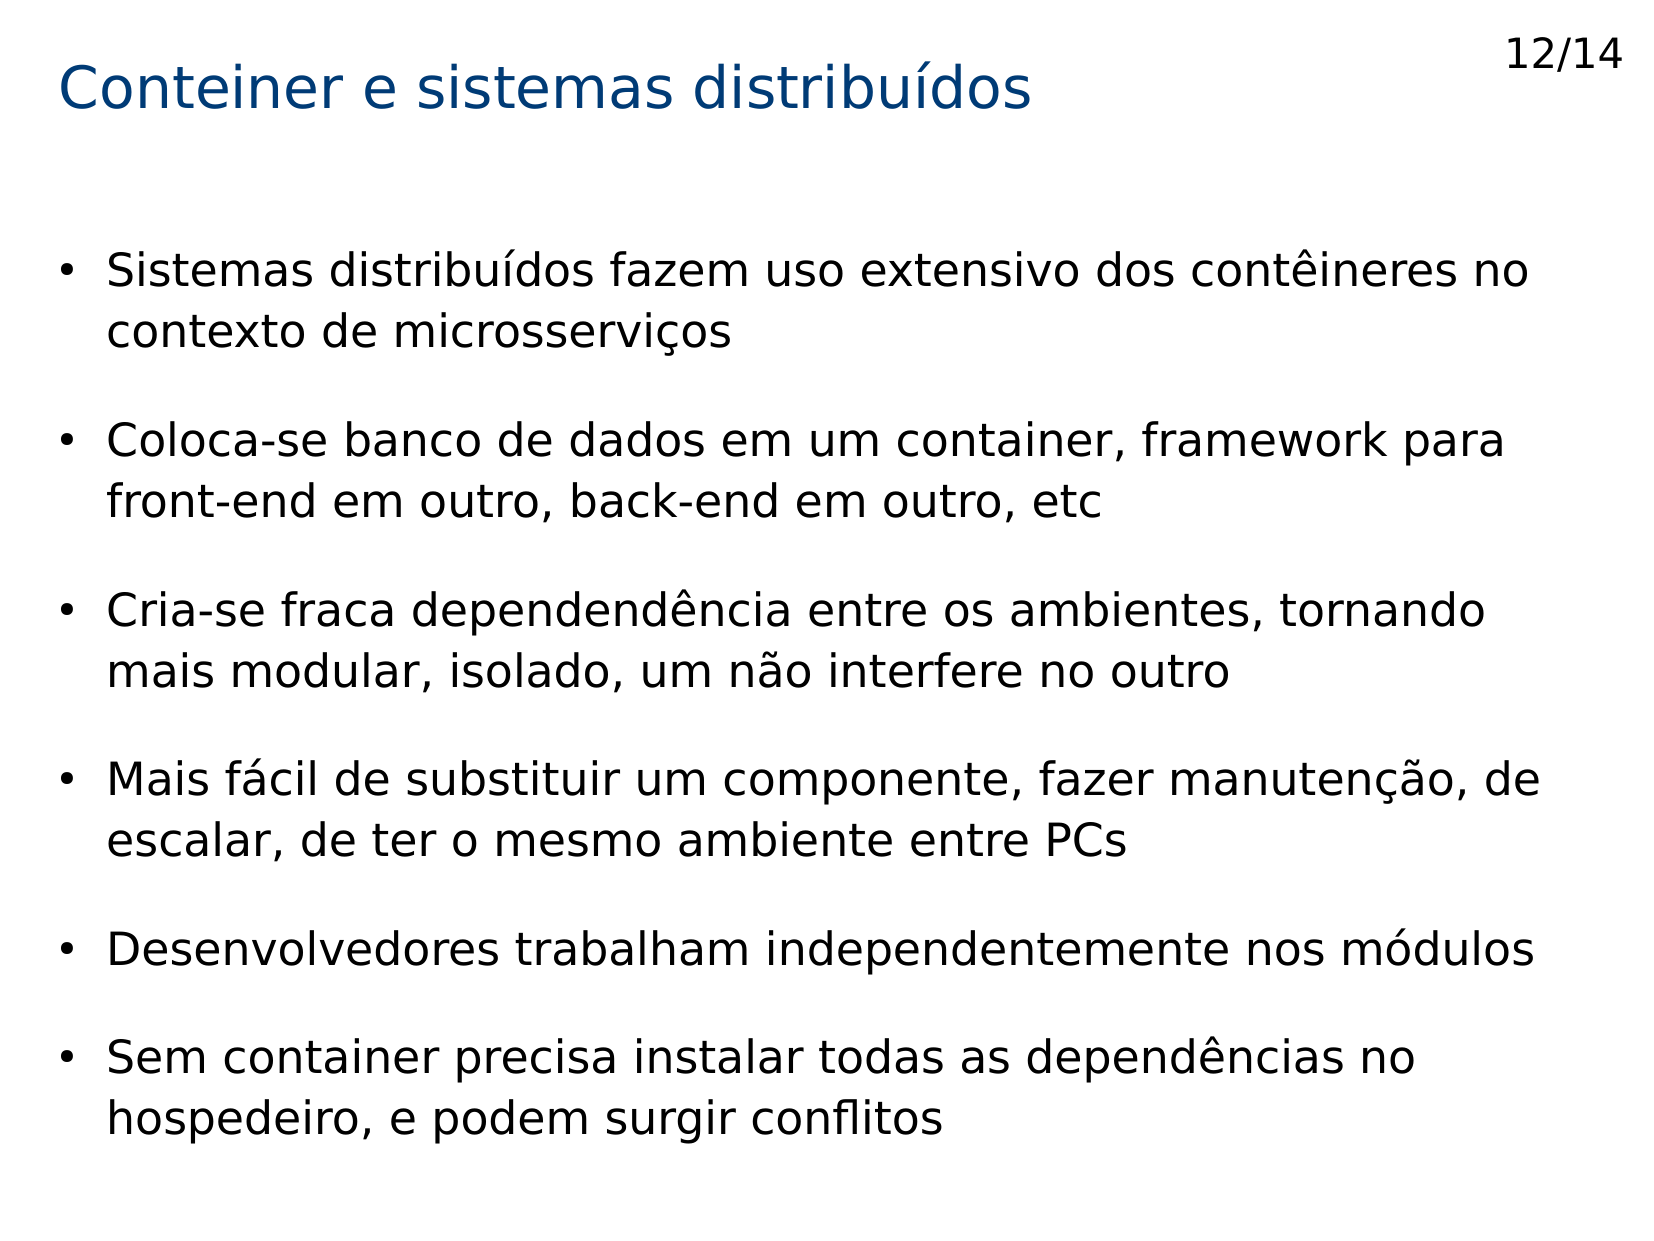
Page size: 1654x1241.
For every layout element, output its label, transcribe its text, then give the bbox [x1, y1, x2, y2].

title Conteiner e sistemas distribuídos [59, 29, 1506, 148]
list Sistemas distribuídos fazem uso extensivo dos contêineres no contexto de microsserviços Coloca-se banco de dados em um container, framework para front-end em outro, back-end em outro, etc Cria-se fraca dependendência entre os ambientes, tornando mais modular, isolado, um não interfere no outro Mais fácil de substituir um componente, fazer manutenção, de escalar, de ter o mesmo ambiente entre PCs Desenvolvedores trabalham independentemente nos módulos Sem container precisa instalar todas as dependências no hospedeiro, e podem surgir conflitos [59, 236, 1595, 1211]
